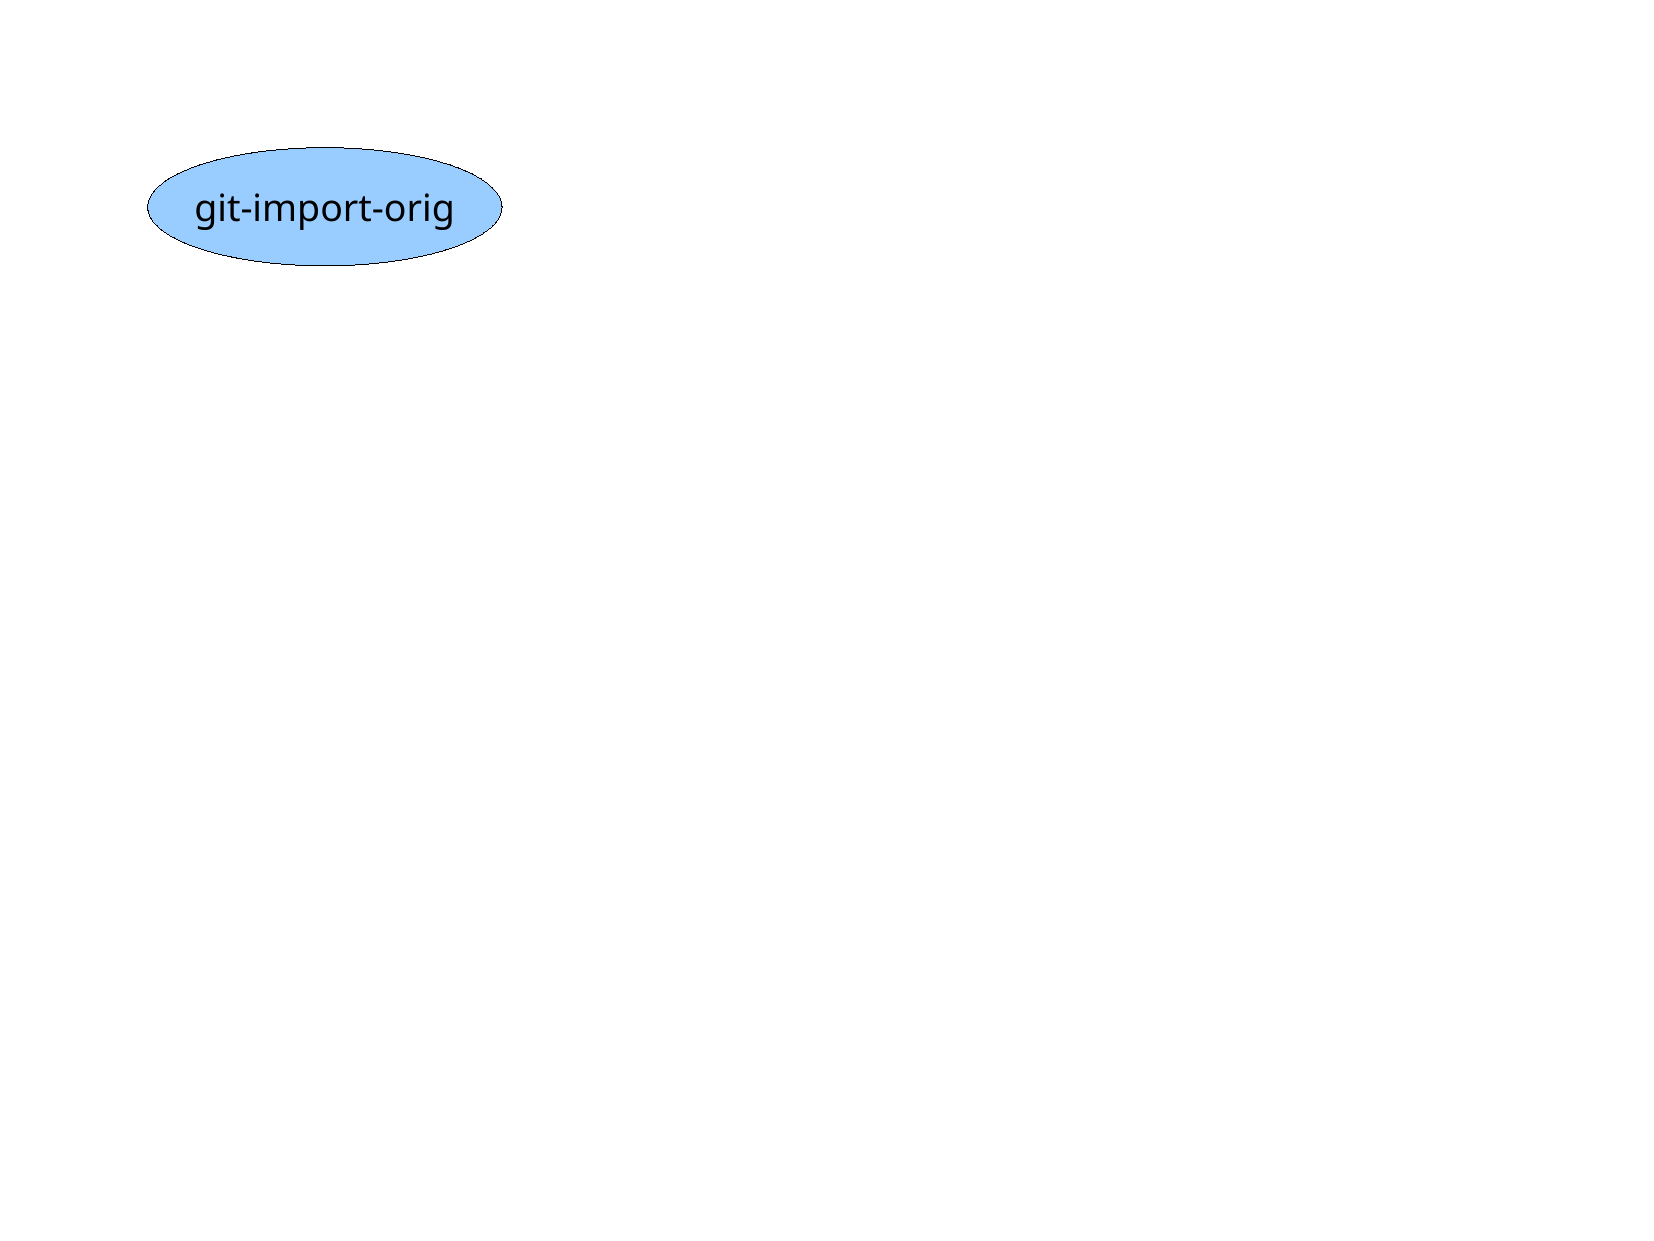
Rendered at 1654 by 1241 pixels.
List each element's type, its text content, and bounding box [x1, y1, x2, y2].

text_box git-import-orig [147, 147, 503, 266]
